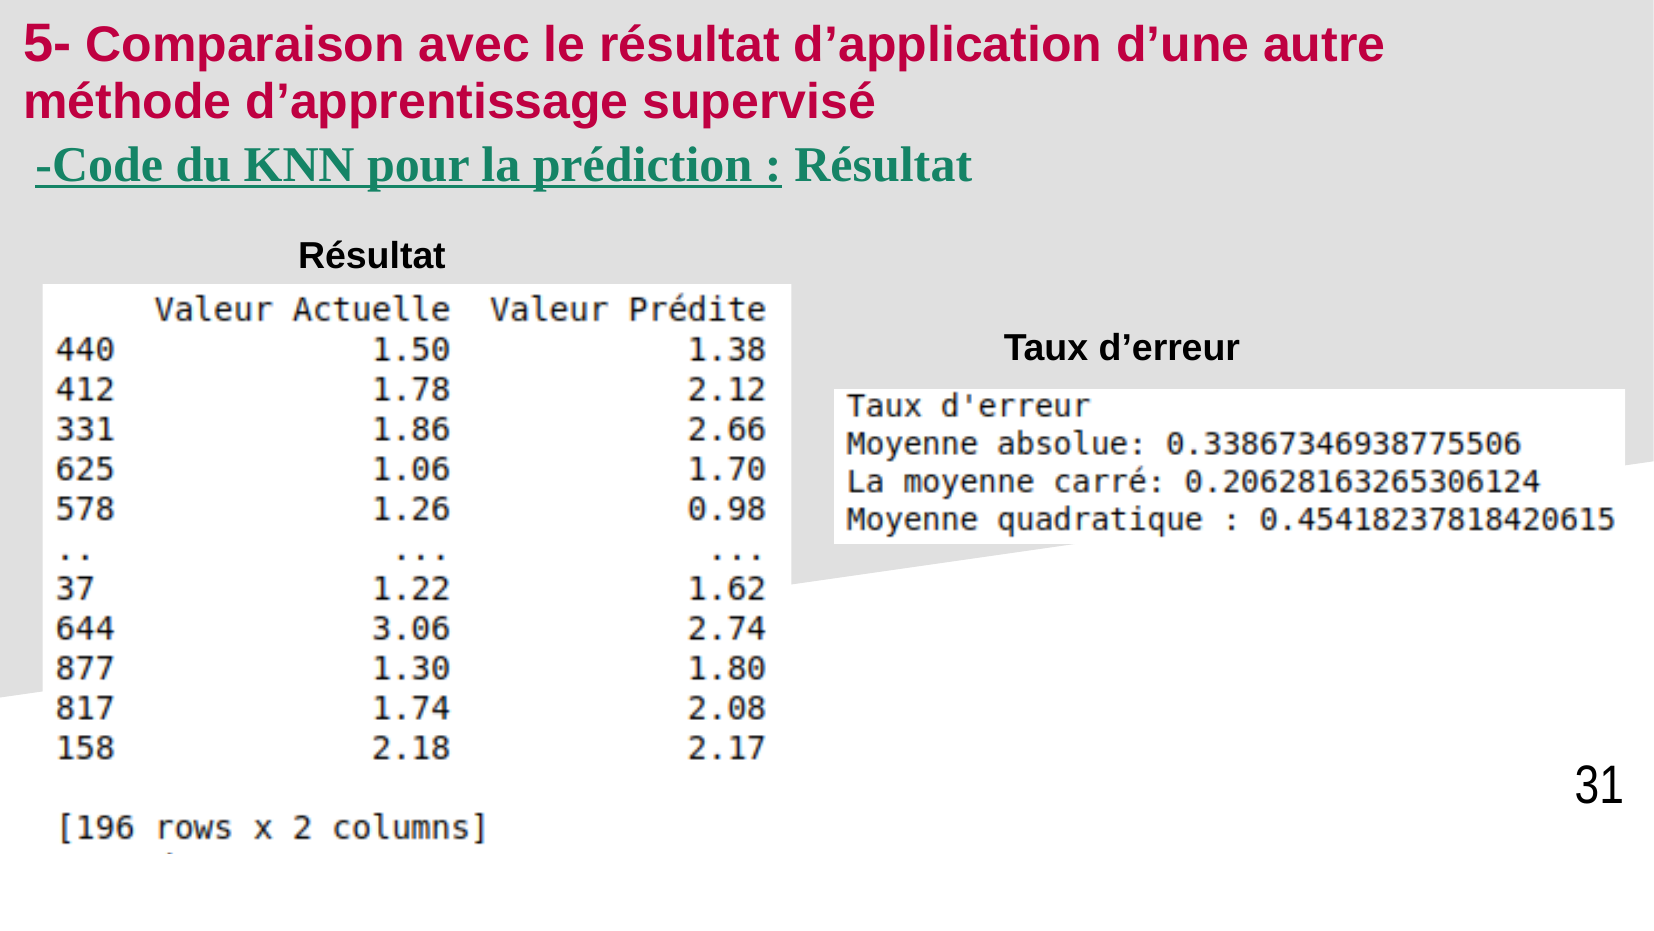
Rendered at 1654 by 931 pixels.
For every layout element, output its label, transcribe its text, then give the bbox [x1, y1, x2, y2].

text_box Taux d’erreur [862, 318, 1382, 376]
text_box -Code du KNN pour la prédiction : Résultat [35, 129, 1607, 204]
picture [834, 389, 1626, 544]
title 5- Comparaison avec le résultat d’application d’une autre méthode d’apprentissage supervisé [23, 11, 1607, 130]
picture [42, 284, 792, 854]
text_box Résultat [212, 226, 532, 284]
